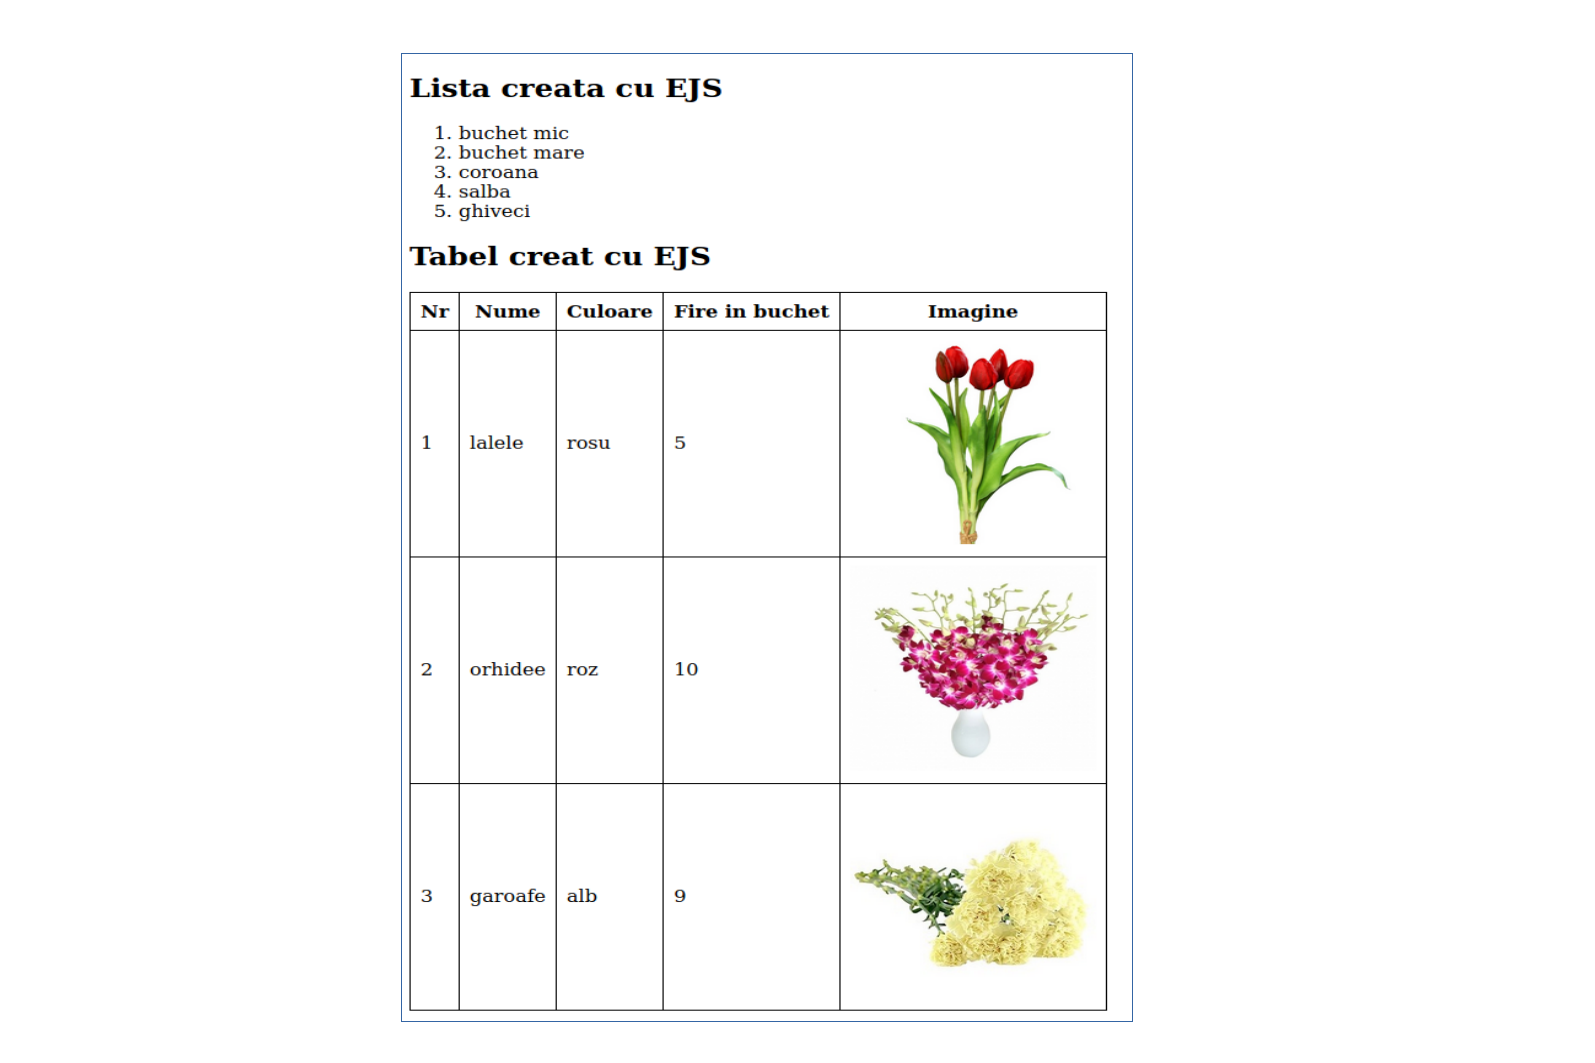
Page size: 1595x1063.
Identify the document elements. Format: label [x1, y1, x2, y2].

picture [401, 53, 1133, 1022]
